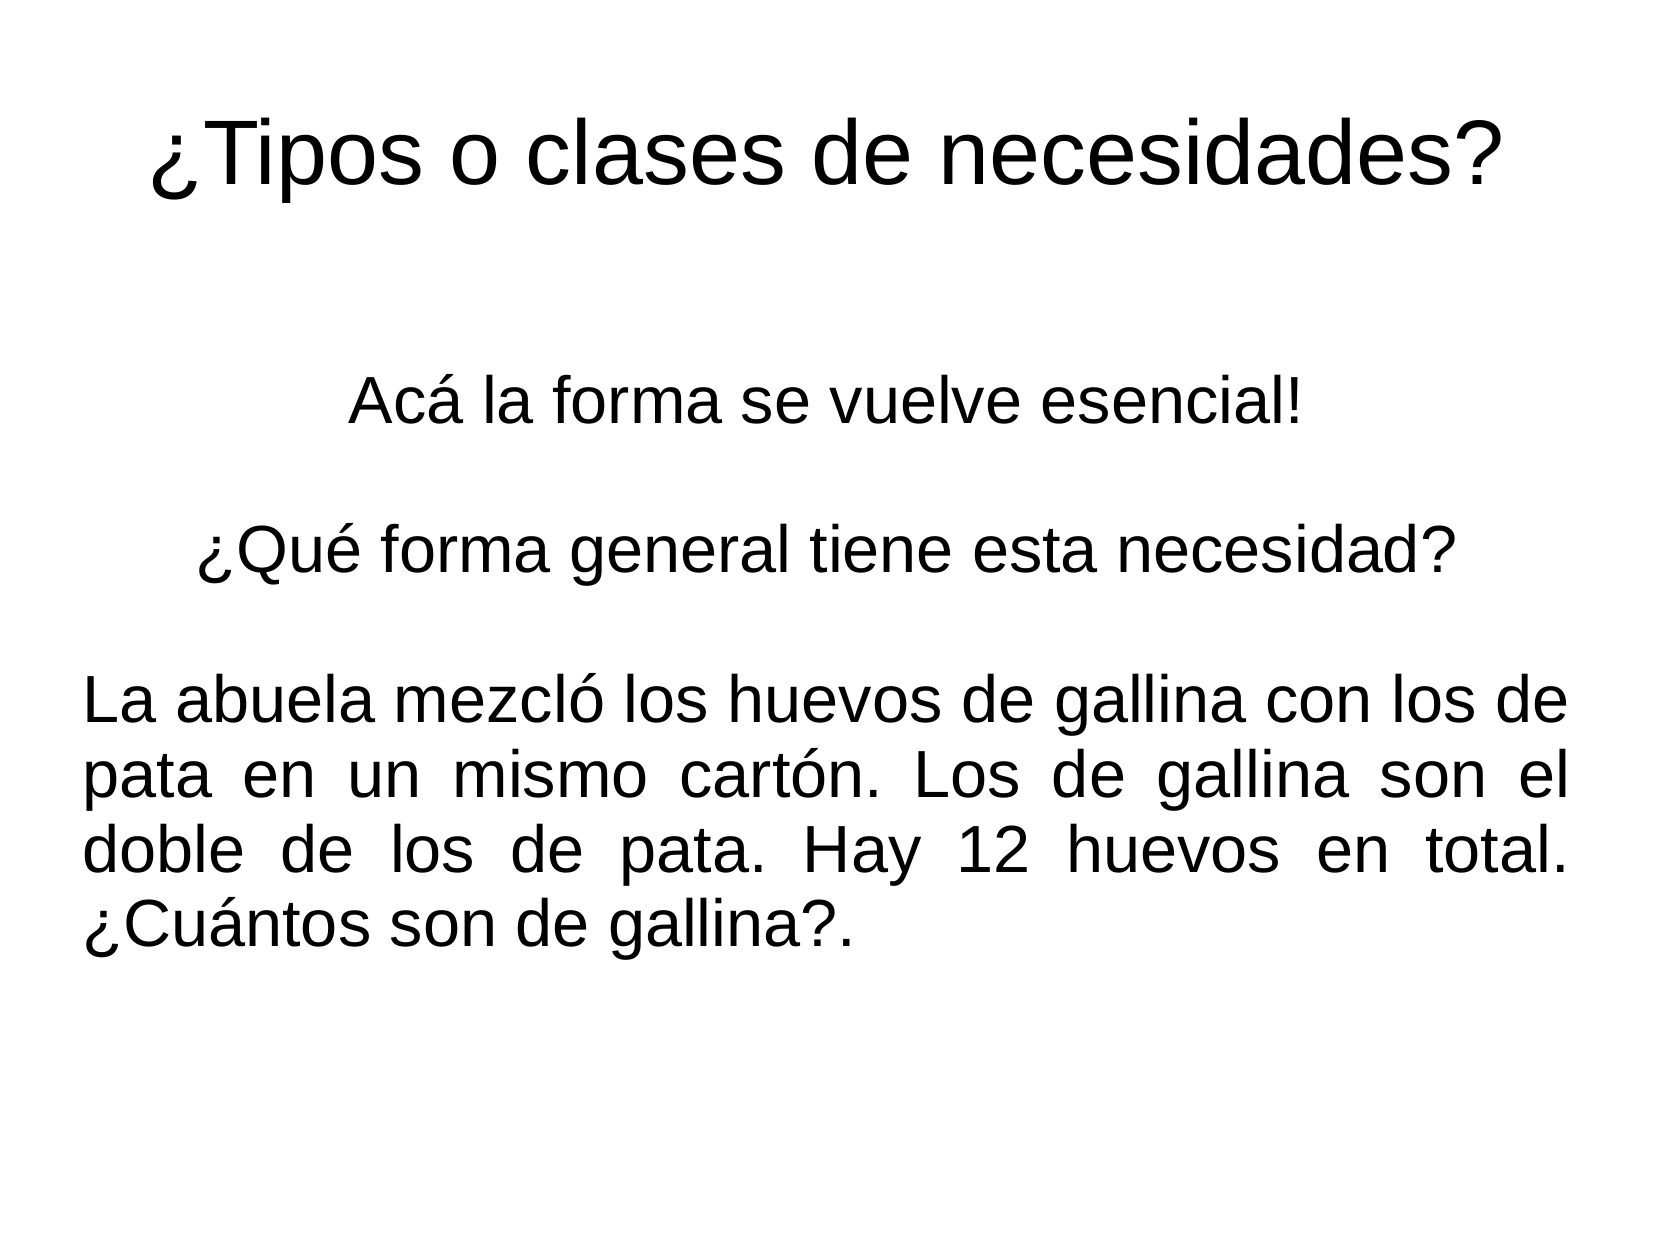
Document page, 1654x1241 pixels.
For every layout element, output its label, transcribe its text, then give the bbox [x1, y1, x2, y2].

title ¿Tipos o clases de necesidades? [82, 49, 1571, 257]
subtitle Acá la forma se vuelve esencial! ¿Qué forma general tiene esta necesidad? La abuela mezcló los huevos de gallina con los de pata en un mismo cartón. Los de gallina son el doble de los de pata. Hay 12 huevos en total. ¿Cuántos son de gallina?. [82, 290, 1571, 1109]
